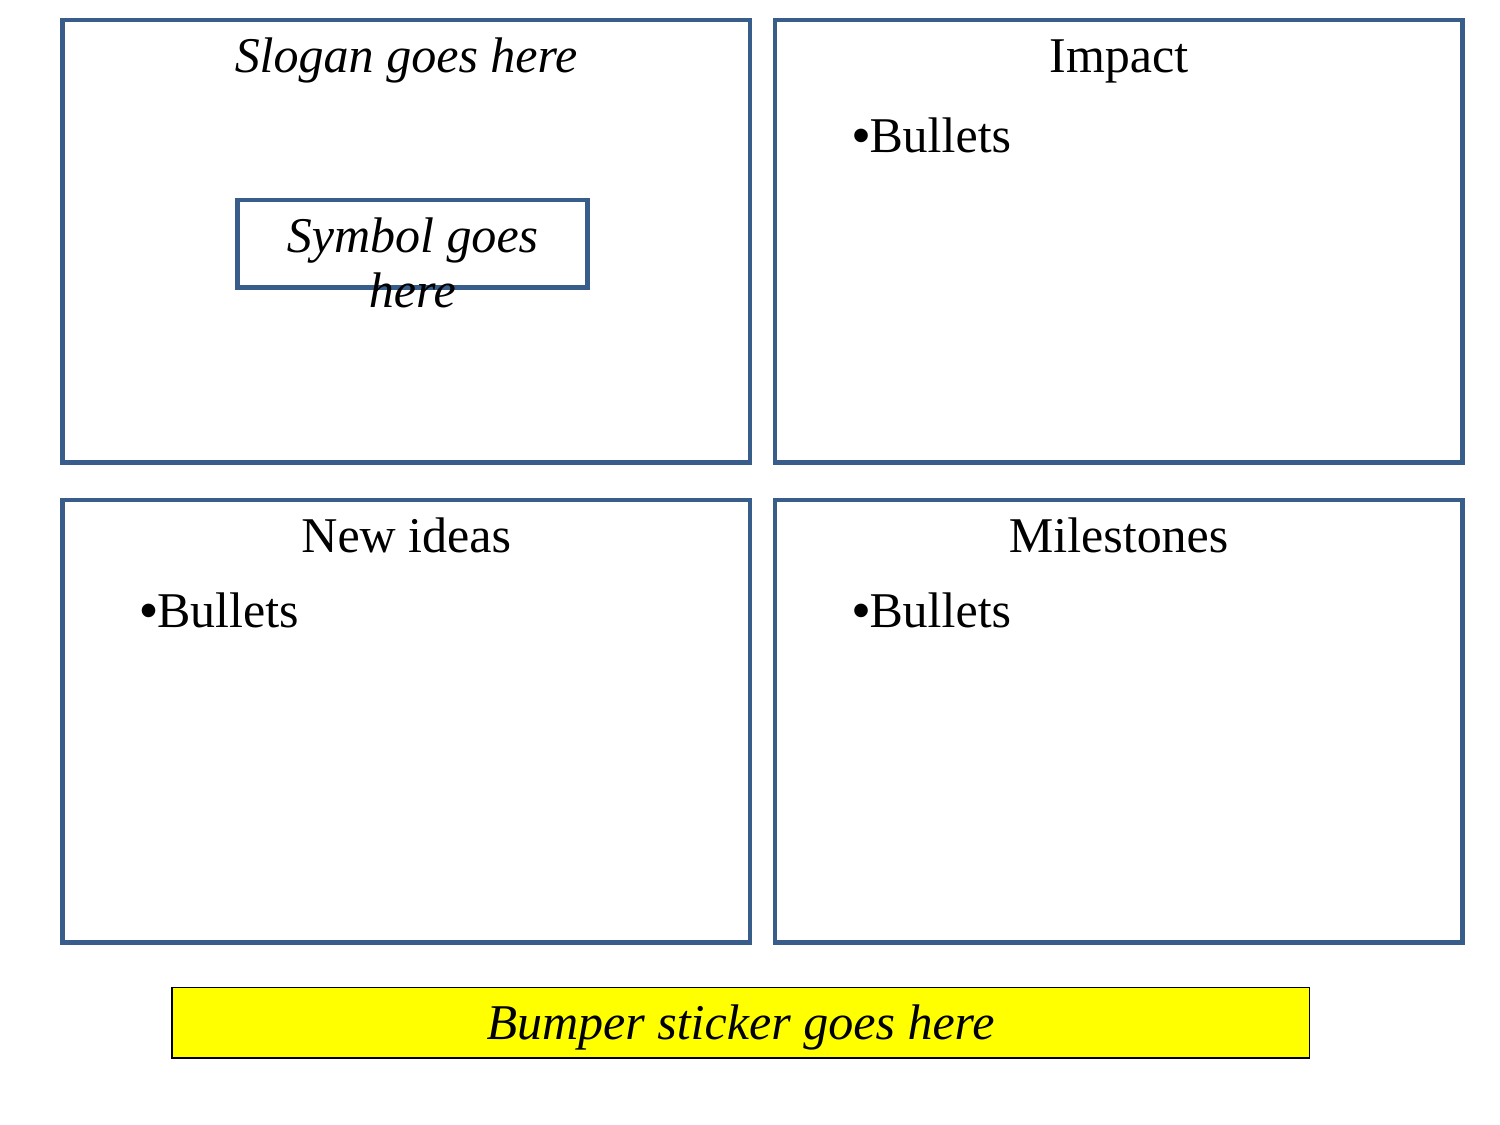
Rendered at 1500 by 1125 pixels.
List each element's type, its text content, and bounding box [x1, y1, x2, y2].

text_box Slogan goes here [62, 20, 751, 463]
text_box Bullets [837, 99, 1401, 171]
text_box Symbol goes here [237, 199, 588, 288]
text_box Milestones [774, 500, 1463, 943]
text_box Impact [774, 20, 1463, 463]
text_box Bullets [837, 574, 1401, 646]
text_box Bullets [124, 574, 688, 646]
text_box New ideas [62, 500, 751, 943]
text_box Bumper sticker goes here [172, 987, 1310, 1059]
